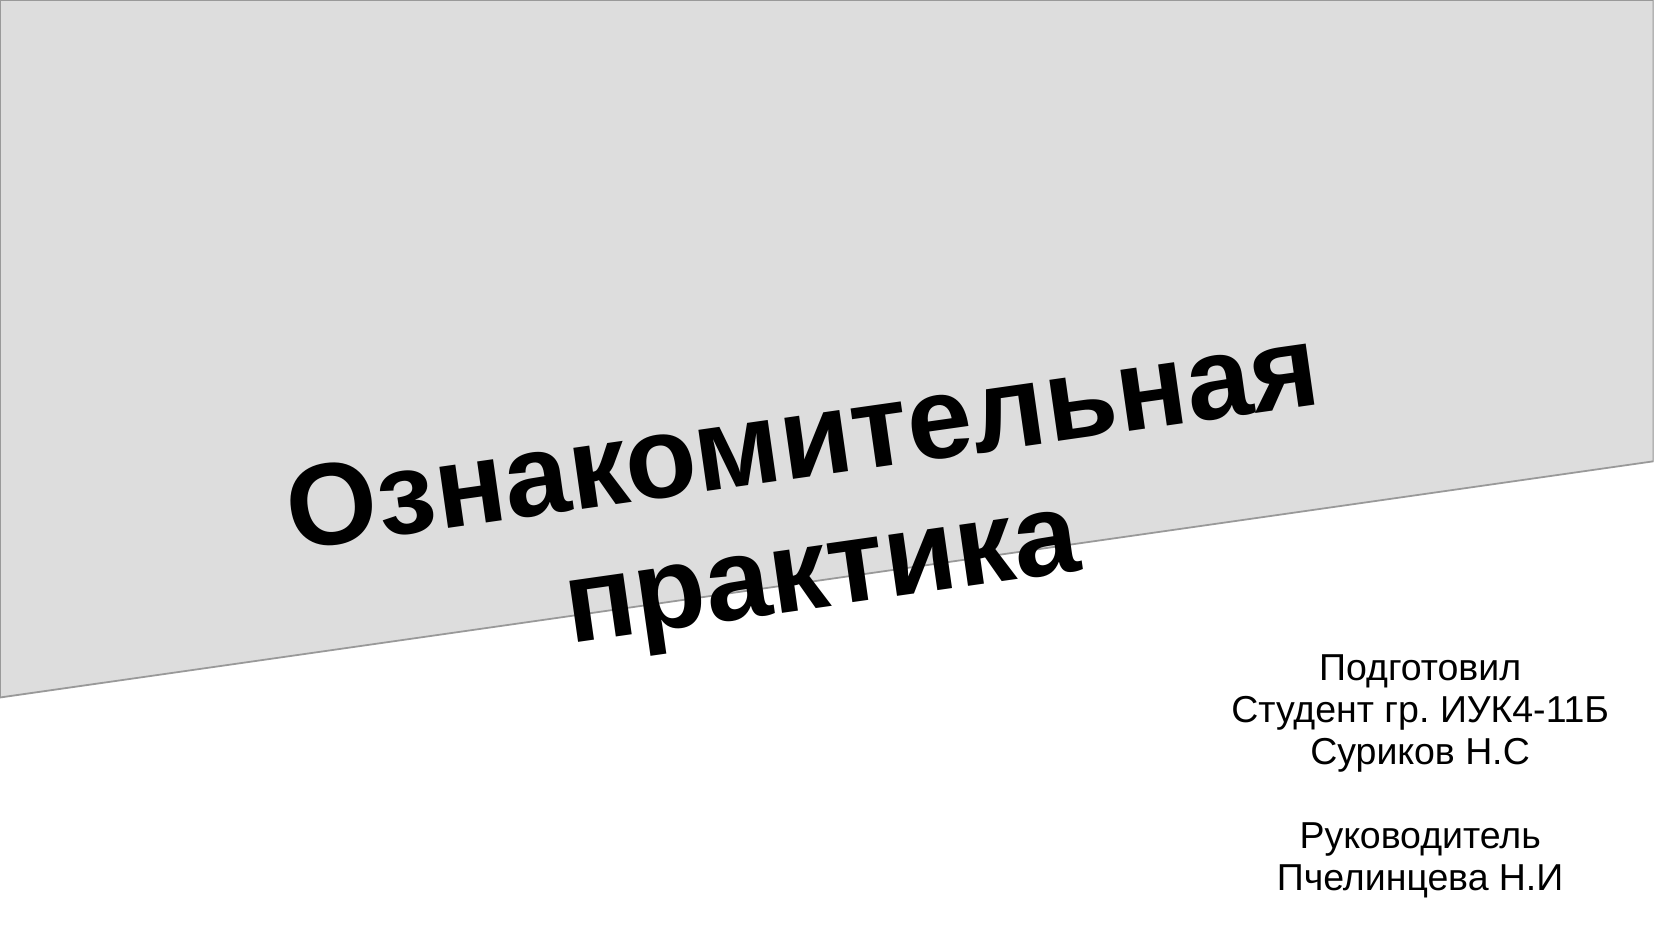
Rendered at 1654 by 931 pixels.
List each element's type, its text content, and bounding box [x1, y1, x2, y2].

title Ознакомительная практика [62, 267, 1562, 737]
text_box [100, 478, 1546, 782]
text_box Подготовил Студент гр. ИУК4-11Б Суриков Н.С Руководитель Пчелинцева Н.И [1216, 639, 1625, 907]
